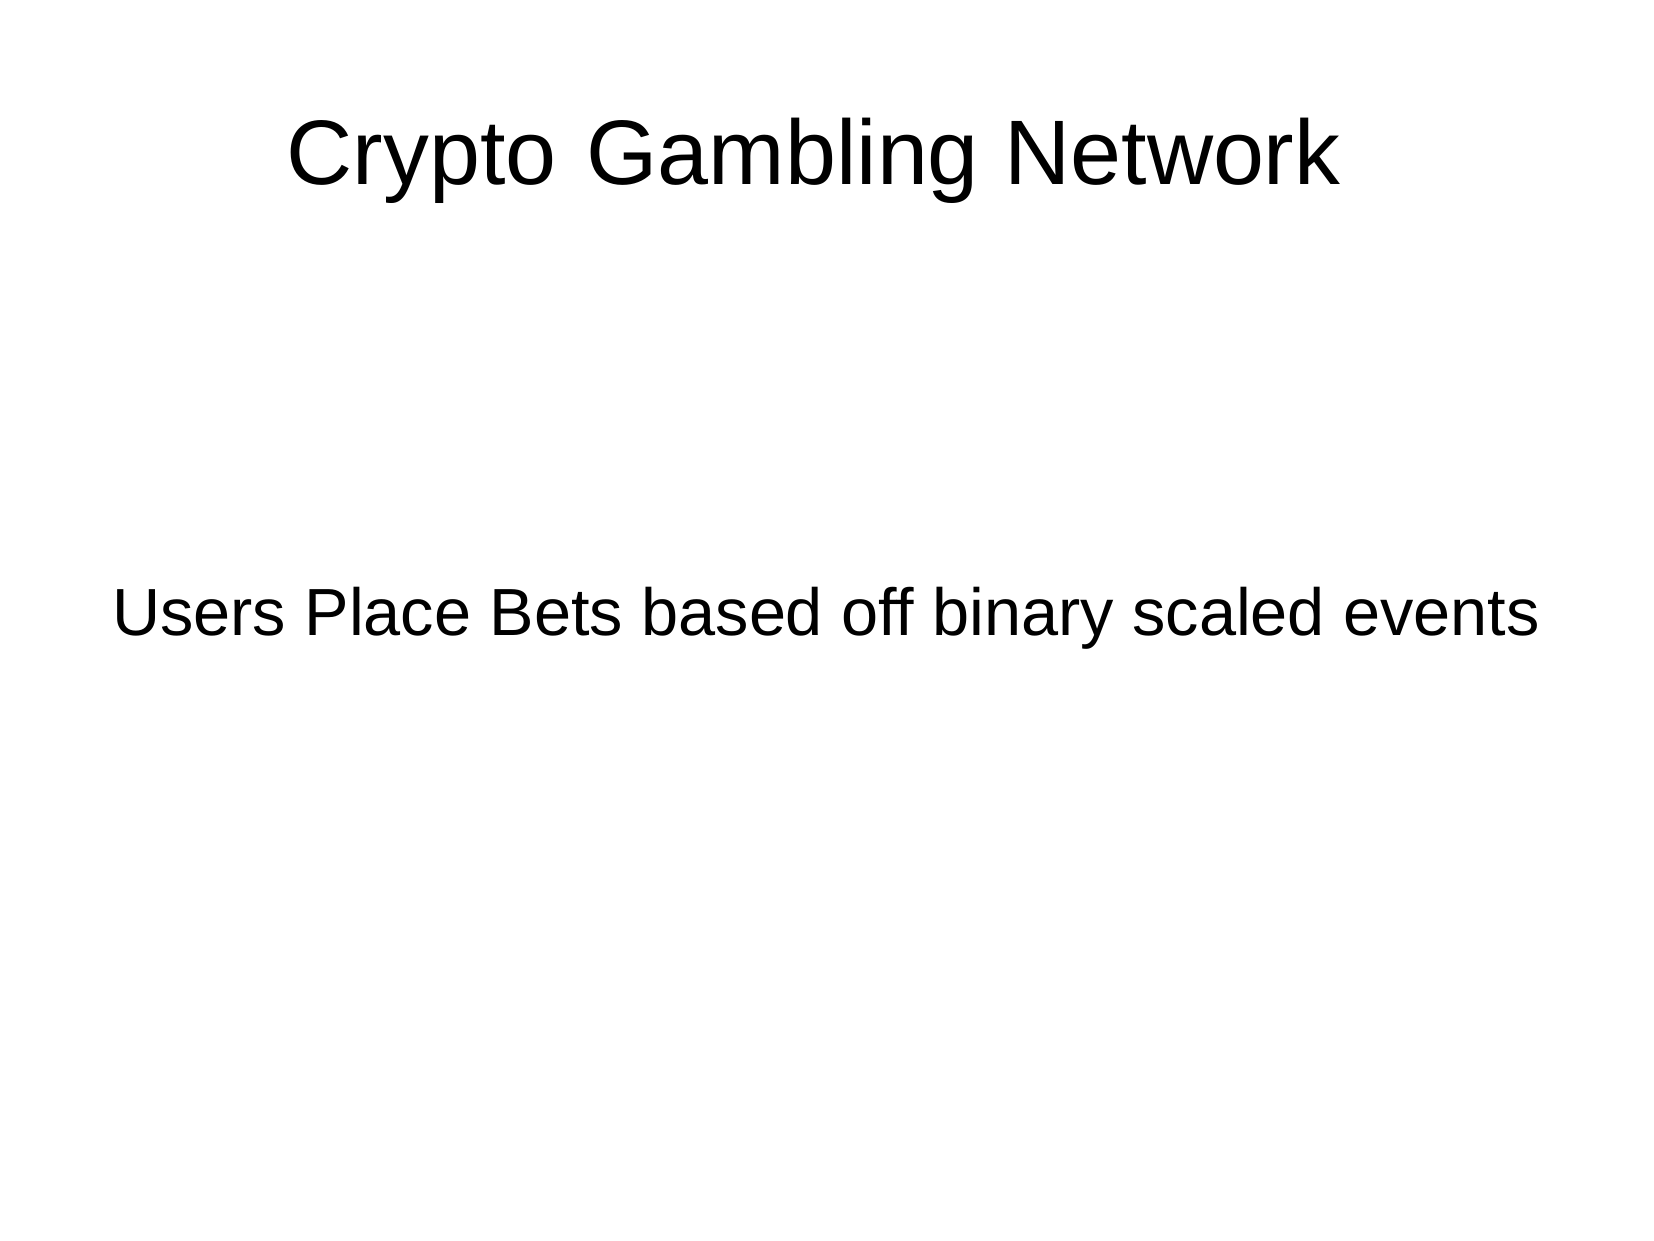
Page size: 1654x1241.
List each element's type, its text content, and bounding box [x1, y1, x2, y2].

title Crypto Gambling Network [82, 49, 1571, 257]
subtitle Users Place Bets based off binary scaled events [82, 290, 1571, 1010]
